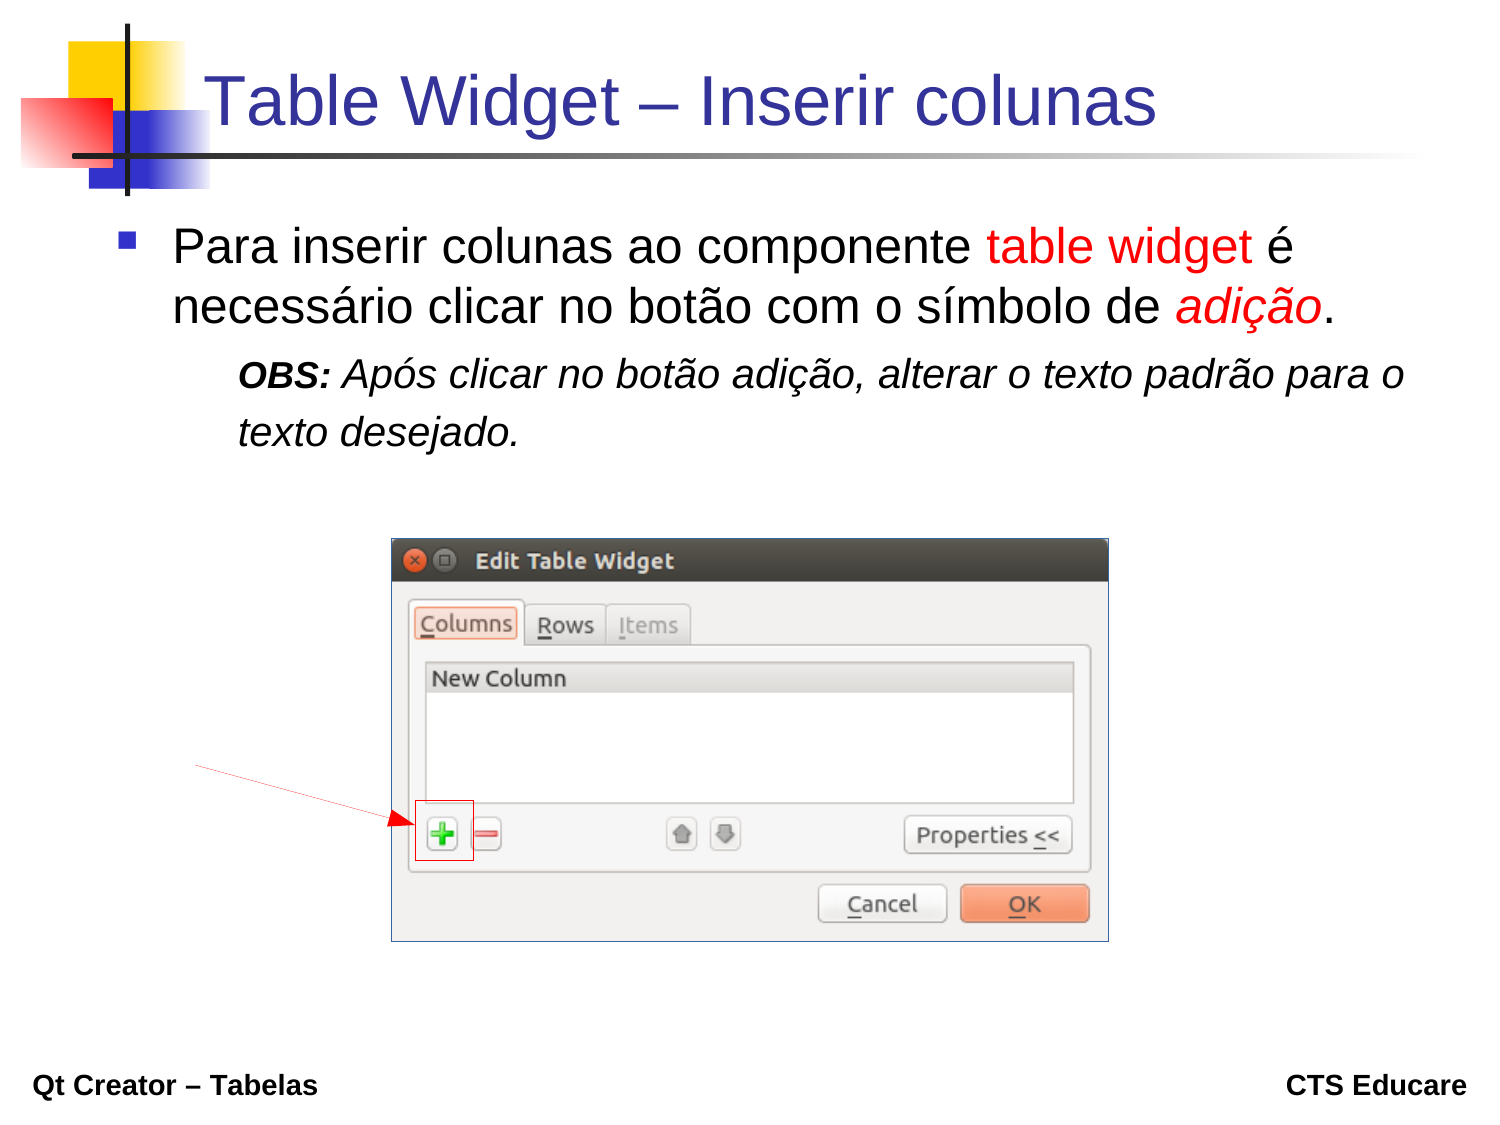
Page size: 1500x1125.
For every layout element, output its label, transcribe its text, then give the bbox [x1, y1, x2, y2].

picture [391, 538, 1109, 942]
picture [416, 801, 473, 860]
title Table Widget – Inserir colunas [188, 46, 1468, 149]
list Para inserir colunas ao componente table widget é necessário clicar no botão com o símbolo de adição. OBS: Após clicar no botão adição, alterar o texto padrão para o texto desejado. [100, 206, 1447, 526]
